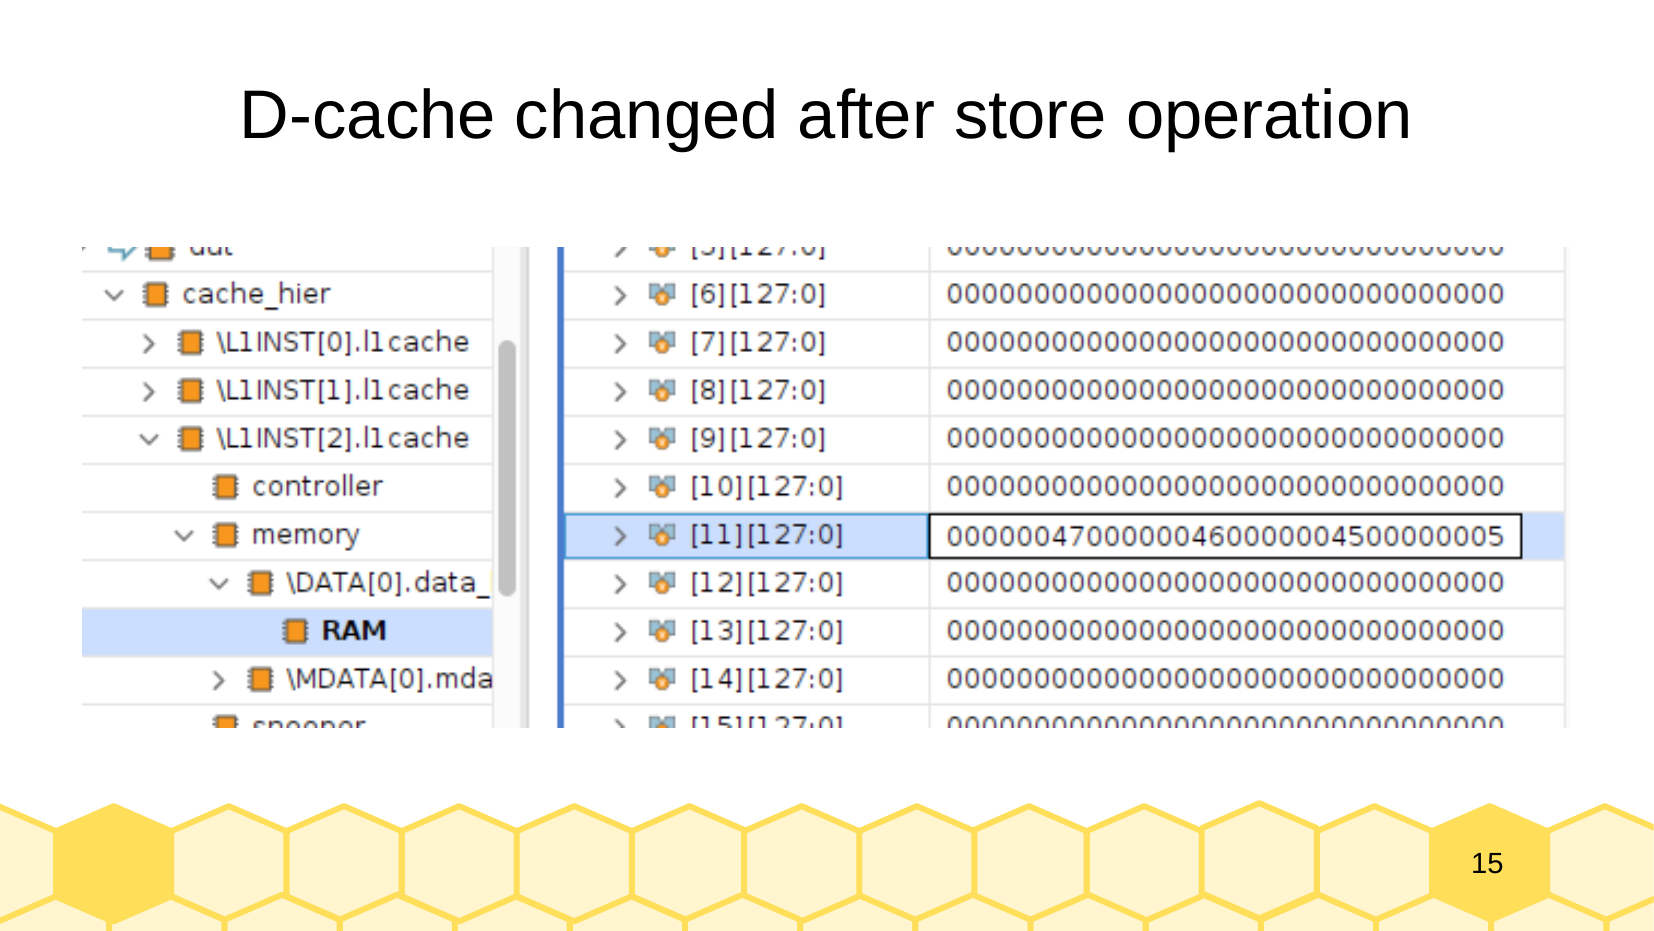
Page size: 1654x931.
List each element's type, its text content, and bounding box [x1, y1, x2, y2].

title D-cache changed after store operation [82, 37, 1571, 193]
picture [82, 247, 1571, 728]
